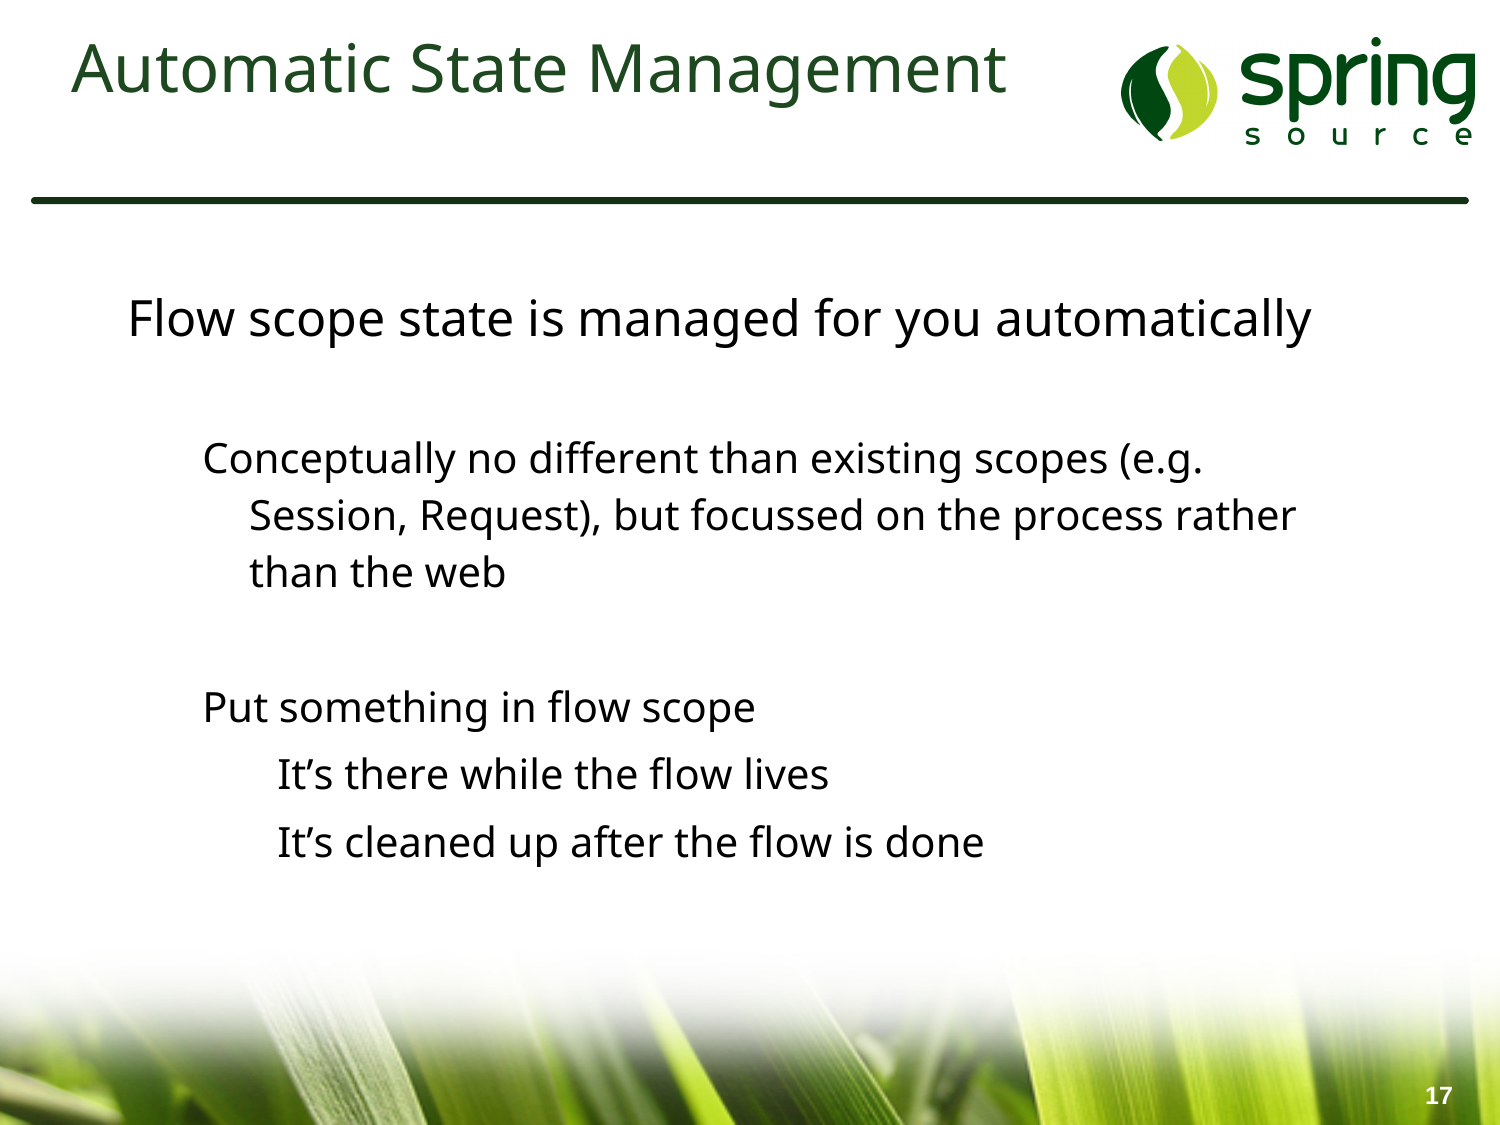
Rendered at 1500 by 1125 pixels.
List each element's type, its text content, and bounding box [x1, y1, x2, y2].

title Automatic State Management [56, 13, 1090, 177]
picture [0, 944, 1500, 1125]
list Flow scope state is managed for you automatically Conceptually no different than existing scopes (e.g. Session, Request), but focussed on the process rather than the web Put something in flow scope It’s there while the flow lives It’s cleaned up after the flow is done [112, 275, 1388, 951]
picture [1121, 37, 1475, 145]
